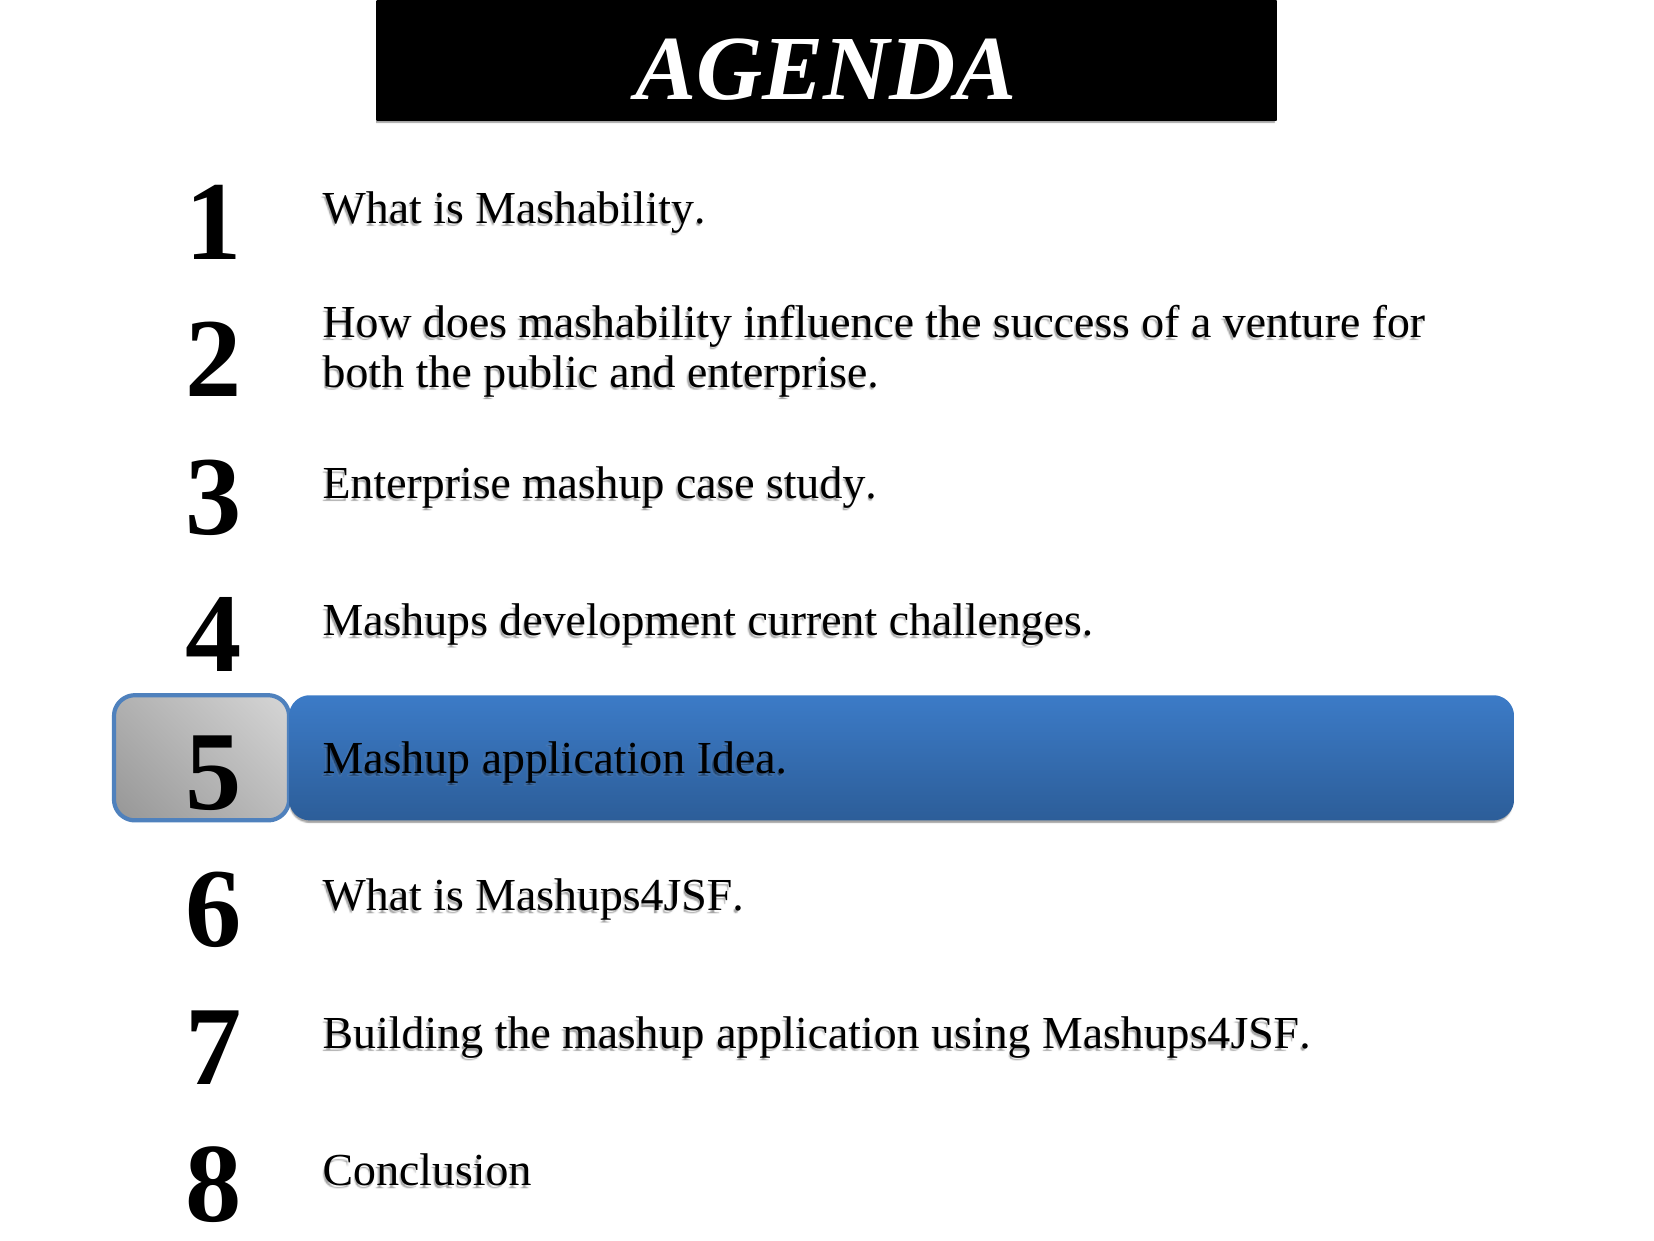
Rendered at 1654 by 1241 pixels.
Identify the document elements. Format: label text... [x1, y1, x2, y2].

text_box 5 [126, 695, 302, 821]
text_box 1 [126, 145, 302, 271]
text_box 2 [126, 282, 302, 408]
text_box Mashups development current challenges. [302, 557, 1527, 683]
text_box 7 [126, 970, 302, 1096]
text_box [295, 805, 318, 821]
text_box AGENDA [377, 0, 1277, 120]
text_box What is Mashability. [302, 145, 1527, 271]
text_box Enterprise mashup case study. [302, 420, 1527, 546]
text_box Conclusion [302, 1107, 1527, 1233]
text_box 3 [126, 420, 302, 546]
text_box Building the mashup application using Mashups4JSF. [302, 970, 1527, 1096]
text_box 6 [126, 832, 302, 958]
text_box What is Mashups4JSF. [302, 832, 1527, 958]
text_box 8 [126, 1107, 302, 1233]
text_box 4 [126, 557, 302, 683]
text_box How does mashability influence the success of a venture for both the public and enterprise. [302, 282, 1527, 408]
text_box [296, 695, 316, 711]
text_box [114, 695, 143, 821]
text_box Mashup application Idea. [302, 695, 1527, 821]
